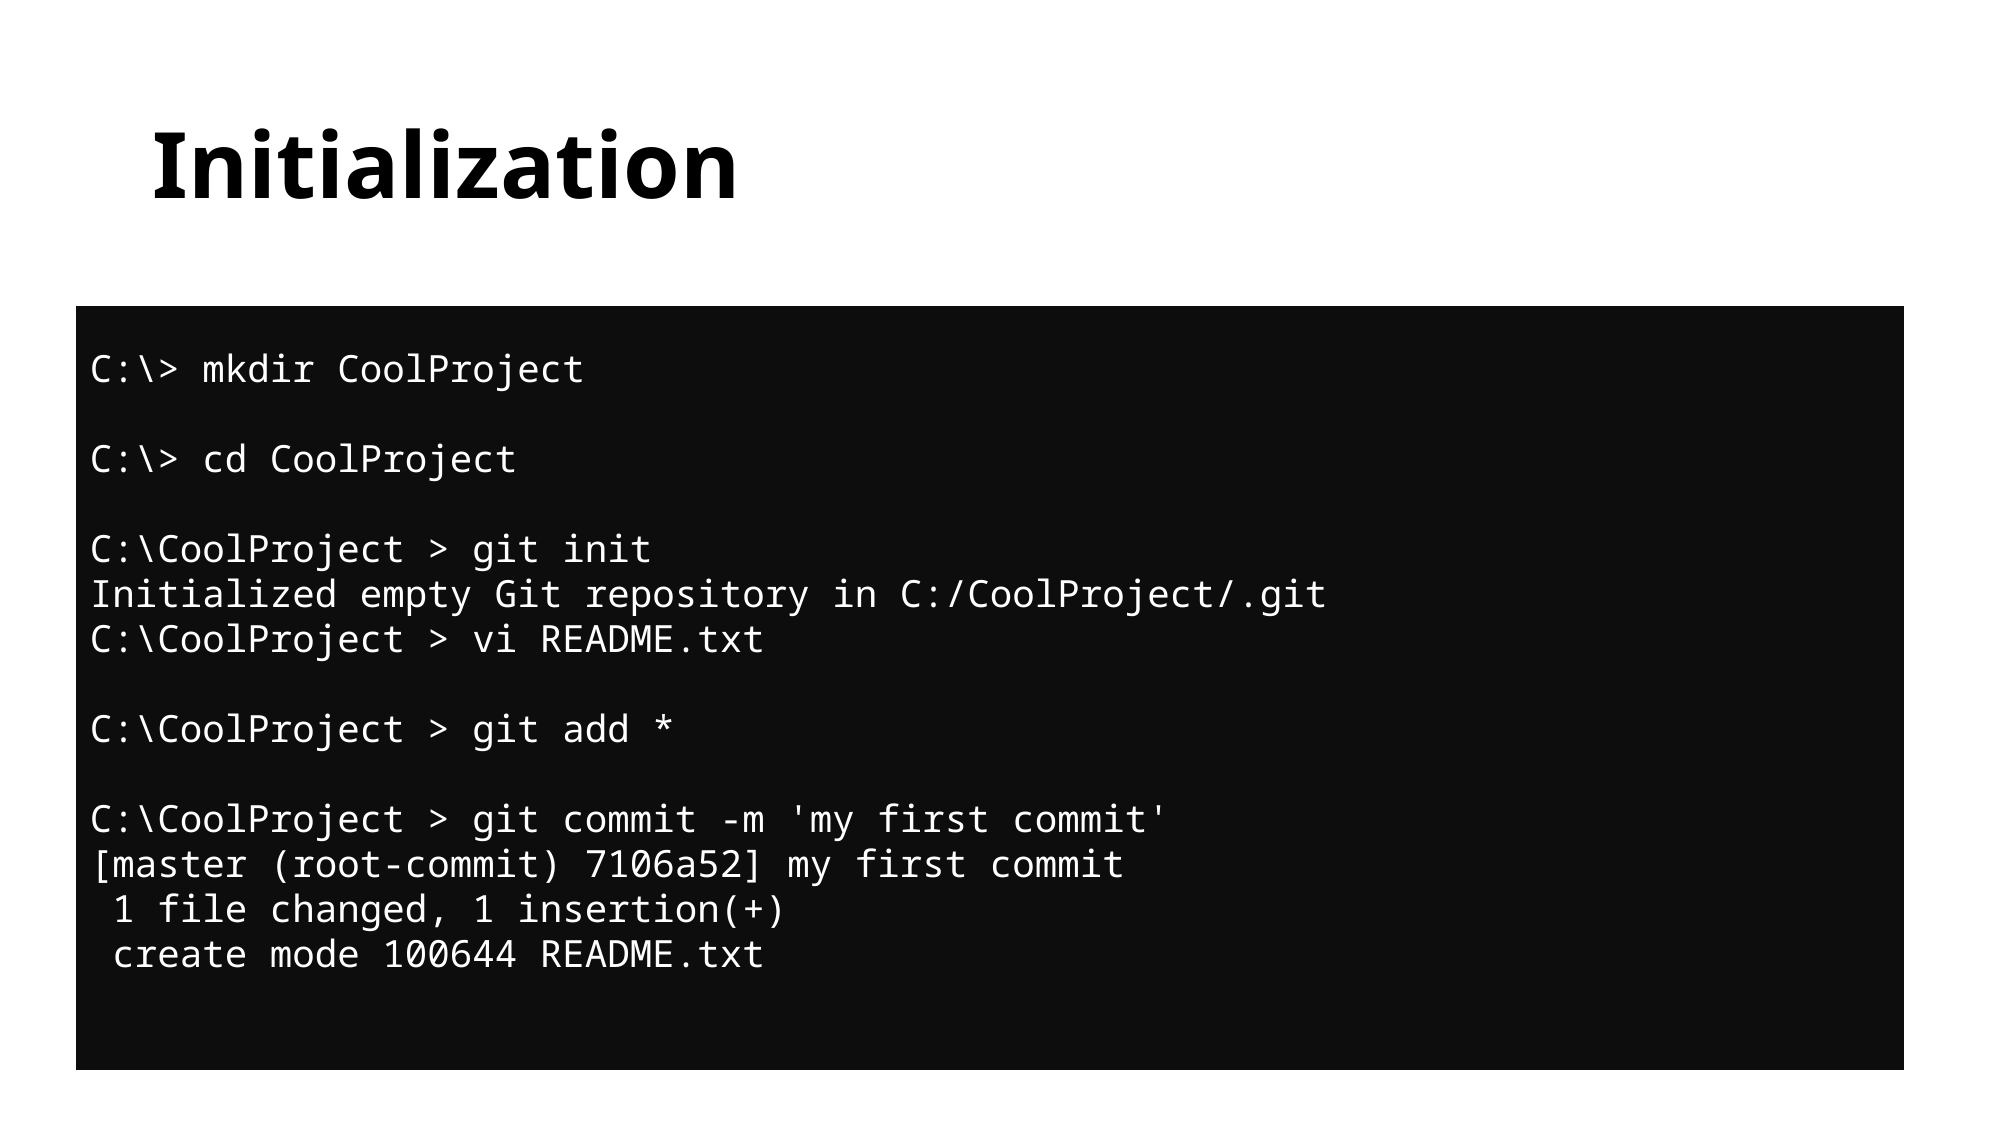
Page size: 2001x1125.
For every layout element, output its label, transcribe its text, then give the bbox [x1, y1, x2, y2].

text_box C:\> mkdir CoolProject C:\> cd CoolProject C:\CoolProject > git init Initialized empty Git repository in C:/CoolProject/.git C:\CoolProject > vi README.txt C:\CoolProject > git add * C:\CoolProject > git commit -m 'my first commit' [master (root-commit) 7106a52] my first commit 1 file changed, 1 insertion(+) create mode 100644 README.txt [75, 338, 1861, 1023]
title Initialization [137, 59, 1863, 278]
text_box [75, 305, 1906, 1071]
